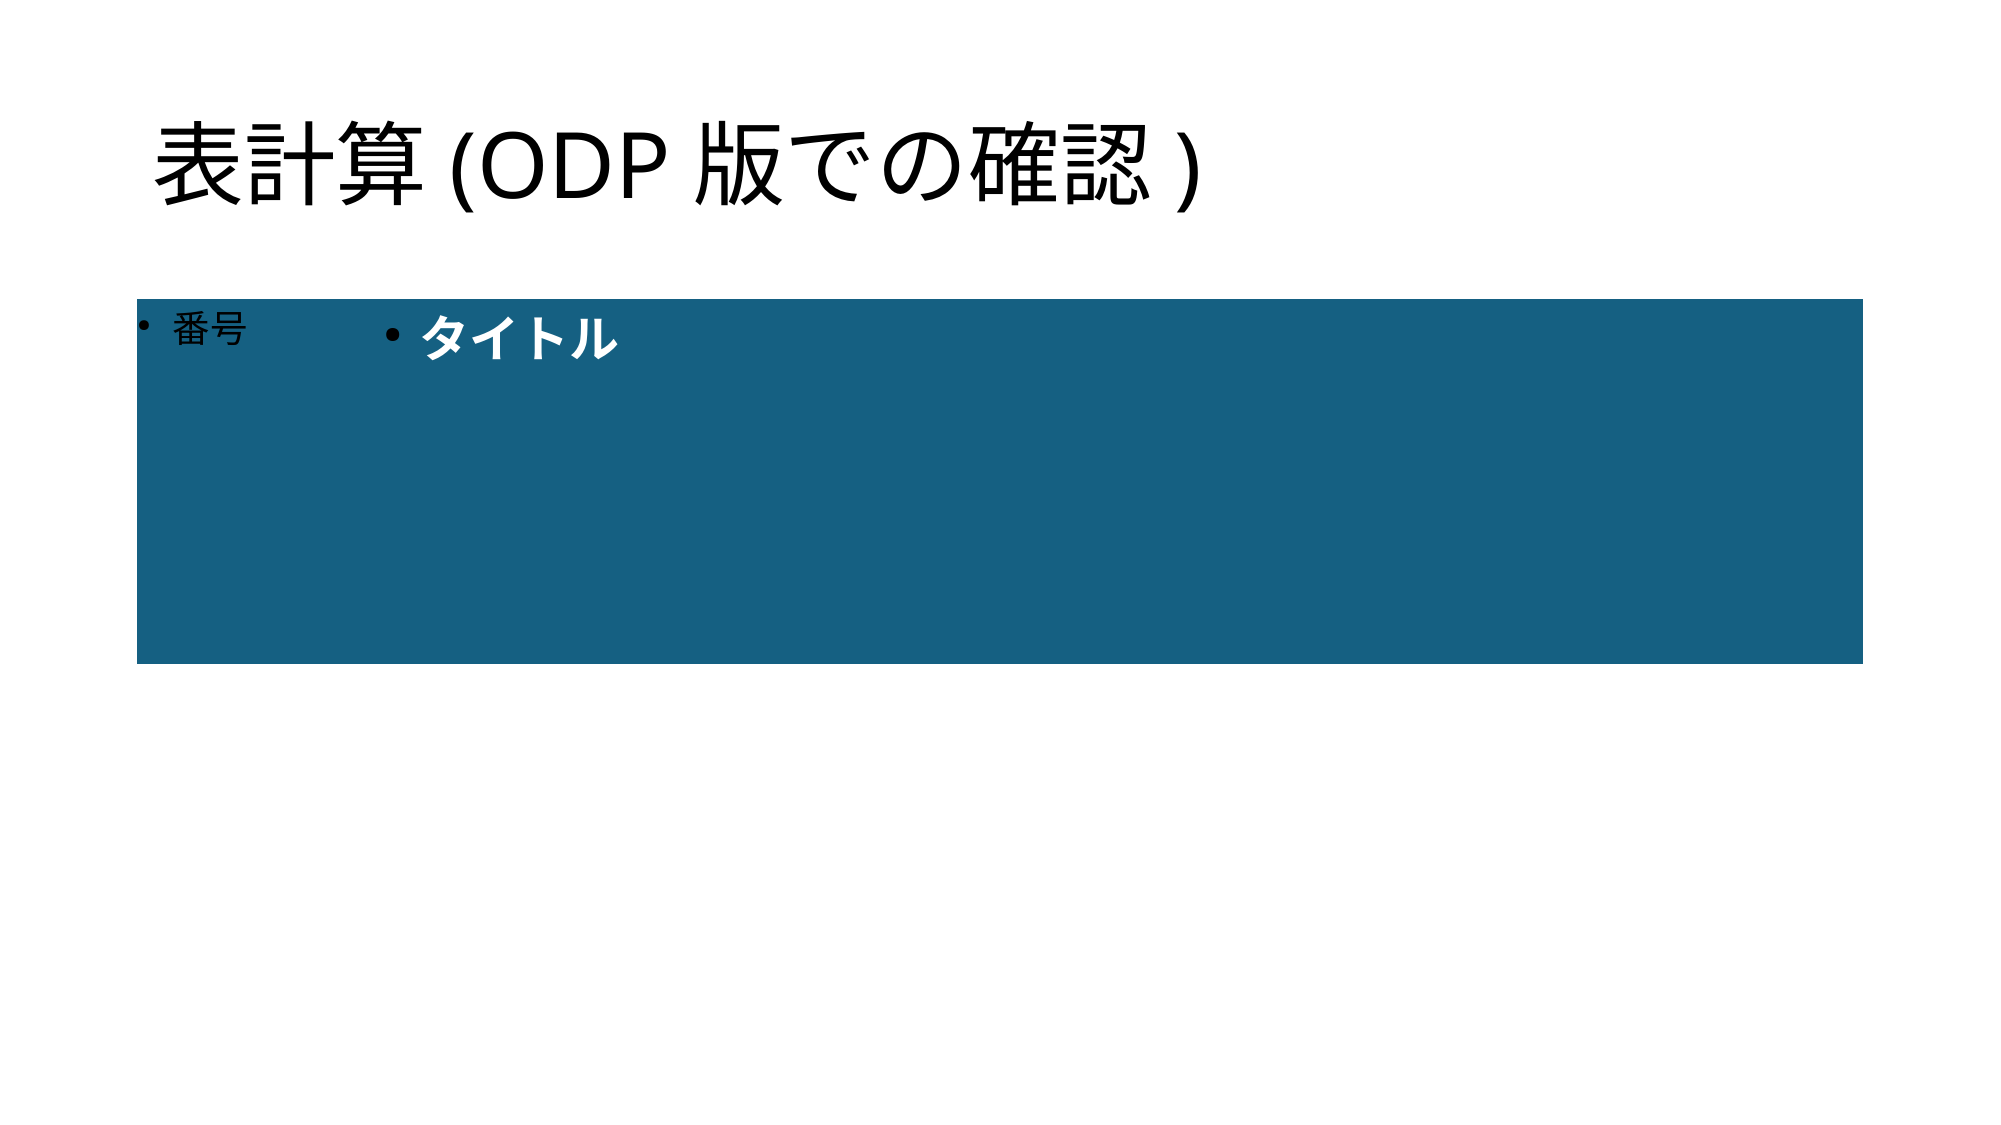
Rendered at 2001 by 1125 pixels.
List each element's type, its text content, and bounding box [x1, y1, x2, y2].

table_cell [1370, 372, 1616, 431]
table_header [1616, 299, 1863, 372]
table_cell [630, 431, 877, 489]
table_header [1370, 299, 1616, 372]
table_cell [877, 372, 1123, 431]
table_cell [137, 431, 384, 489]
table_header タイトル [384, 299, 630, 372]
table_cell [1616, 548, 1863, 606]
table_header 番号 [137, 299, 384, 372]
title 表計算(ODP版での確認) [137, 59, 1863, 278]
table_cell [877, 489, 1123, 548]
table_cell [1370, 431, 1616, 489]
table_cell [137, 606, 384, 664]
table_cell [1616, 431, 1863, 489]
table_cell [1616, 606, 1863, 664]
table_cell [137, 548, 384, 606]
table_cell [1123, 548, 1370, 606]
table_cell [1123, 606, 1370, 664]
table_cell [384, 606, 630, 664]
table_cell [384, 431, 630, 489]
table_cell [1370, 489, 1616, 548]
table_cell [630, 548, 877, 606]
table_cell [1123, 431, 1370, 489]
table_cell [877, 548, 1123, 606]
table_cell [1616, 372, 1863, 431]
table_cell [1370, 606, 1616, 664]
table_cell [384, 489, 630, 548]
table_cell [1616, 489, 1863, 548]
table_cell [137, 489, 384, 548]
table_cell [877, 606, 1123, 664]
table_cell [1370, 548, 1616, 606]
table_header [877, 299, 1123, 372]
table_cell [630, 372, 877, 431]
table_header [630, 299, 877, 372]
table_cell [1123, 372, 1370, 431]
table_cell [384, 548, 630, 606]
table_cell [630, 606, 877, 664]
table_header [1123, 299, 1370, 372]
table_cell [137, 372, 384, 431]
table_cell [384, 372, 630, 431]
table_cell [877, 431, 1123, 489]
table_cell [1123, 489, 1370, 548]
table_cell [630, 489, 877, 548]
